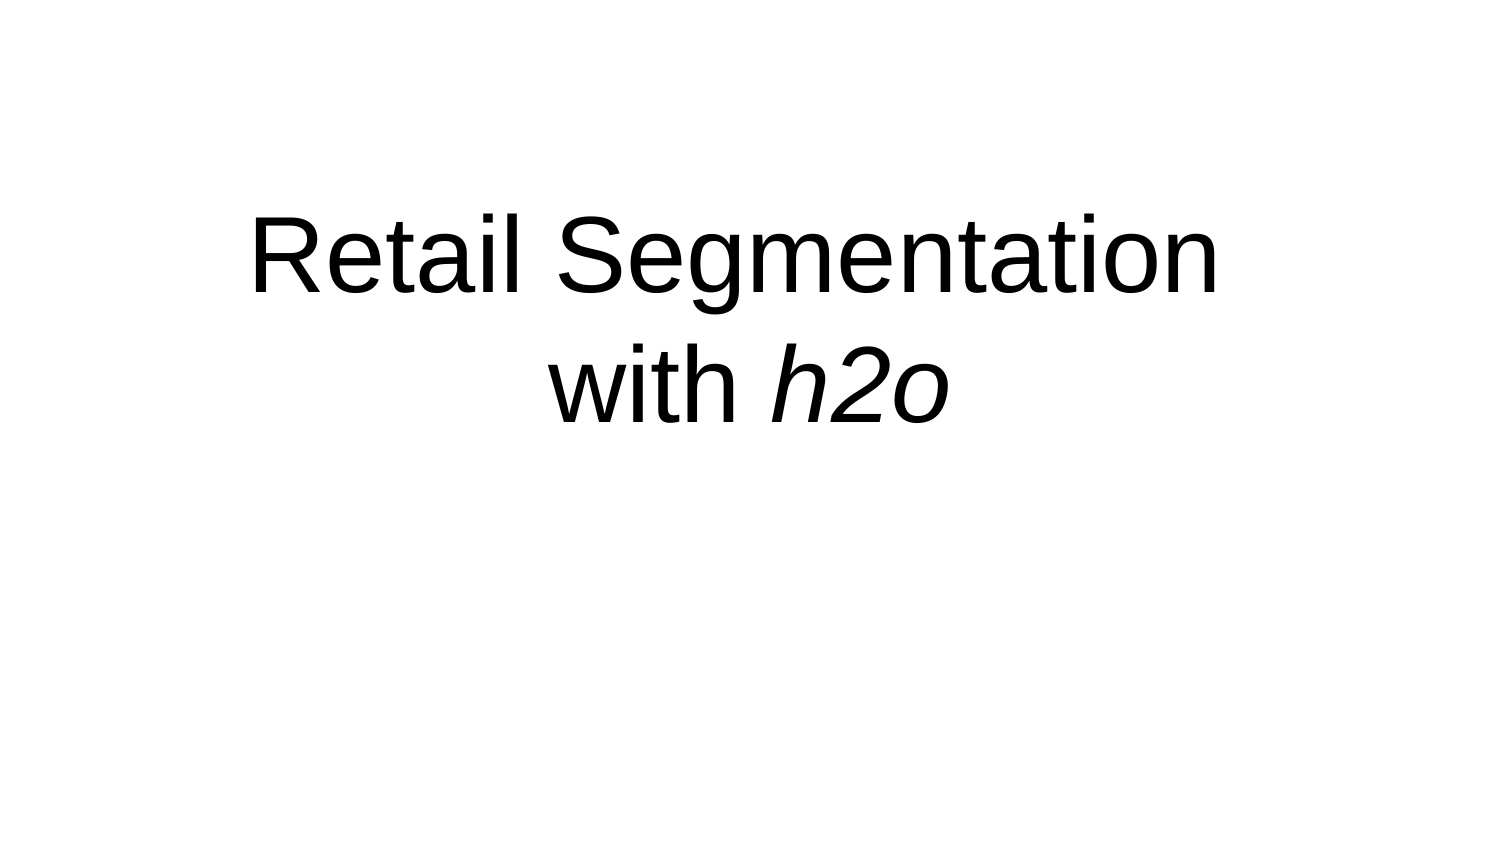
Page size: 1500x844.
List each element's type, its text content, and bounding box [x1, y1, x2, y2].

title Retail Segmentation with h2o [51, 122, 1449, 459]
